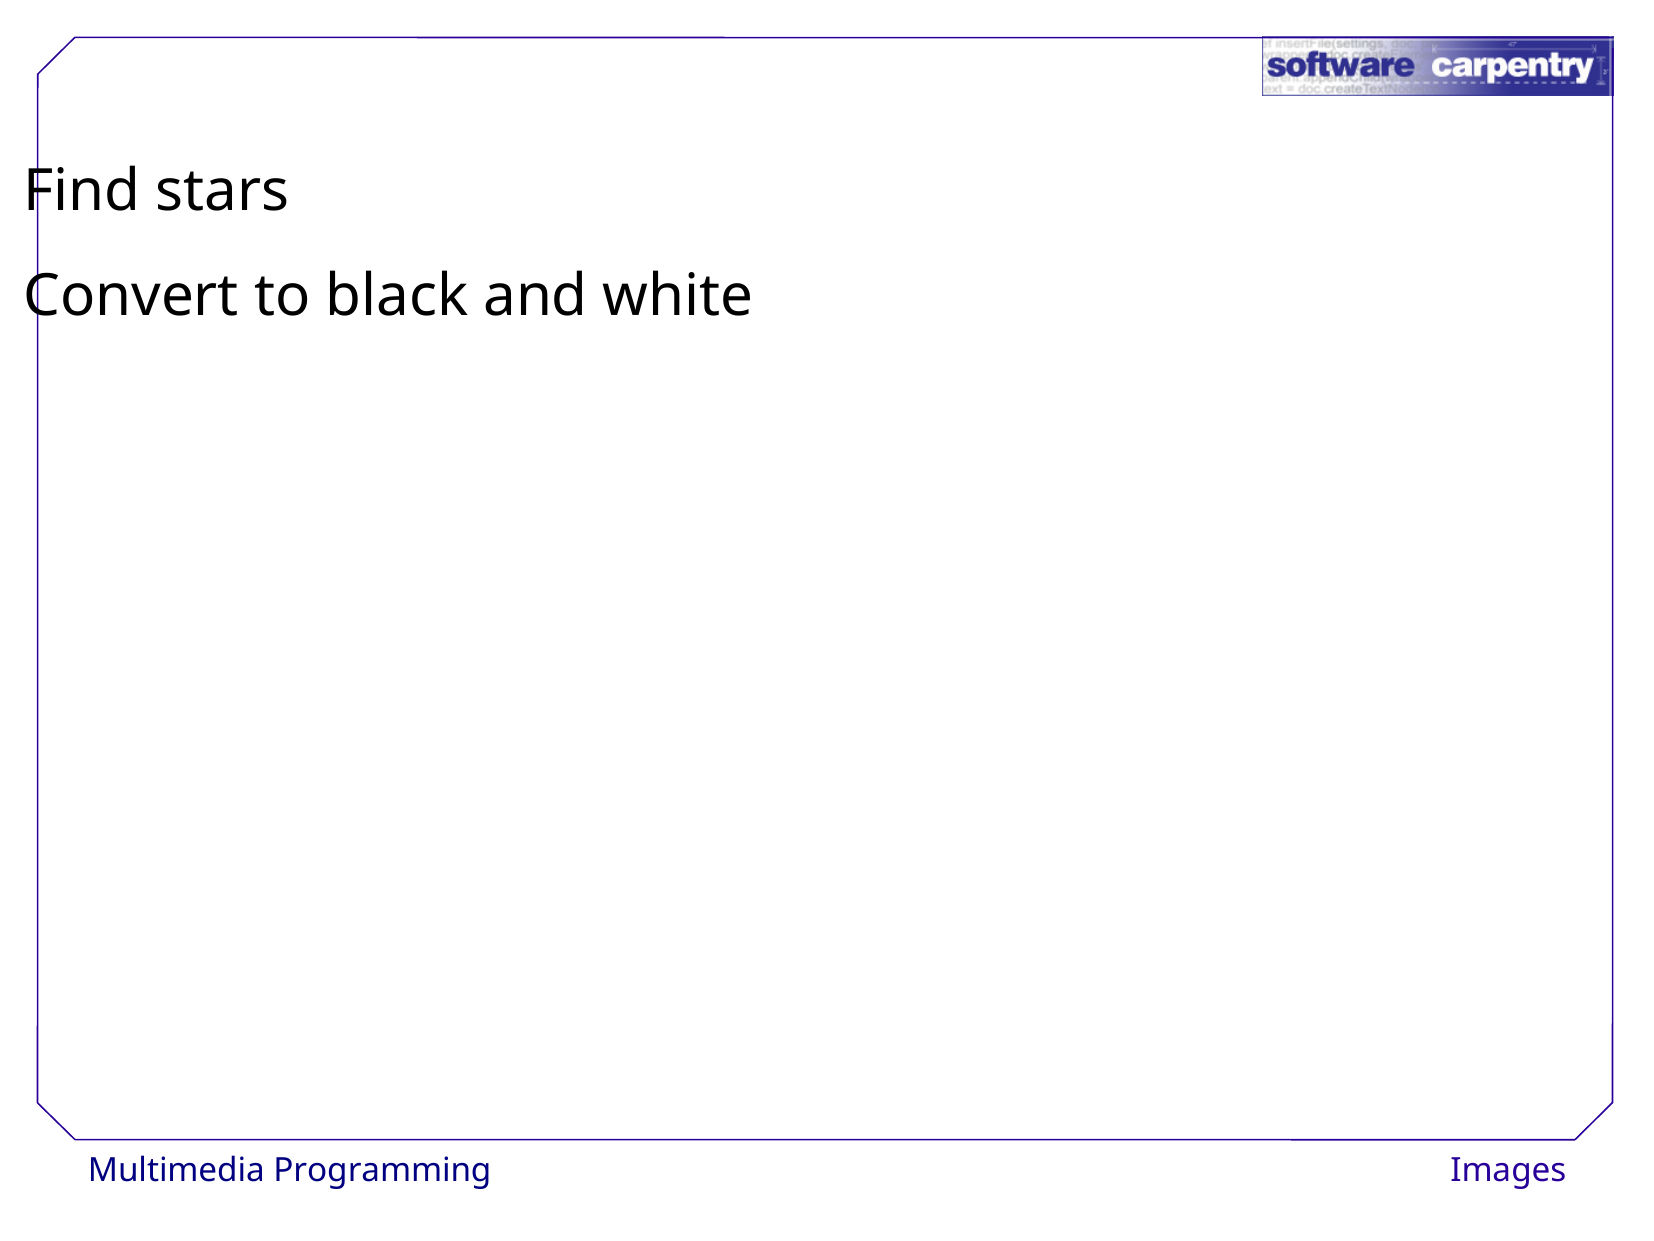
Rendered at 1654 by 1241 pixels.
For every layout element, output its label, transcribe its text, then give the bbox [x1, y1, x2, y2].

text_box Find stars Convert to black and white [8, 109, 919, 335]
picture [1262, 36, 1614, 96]
